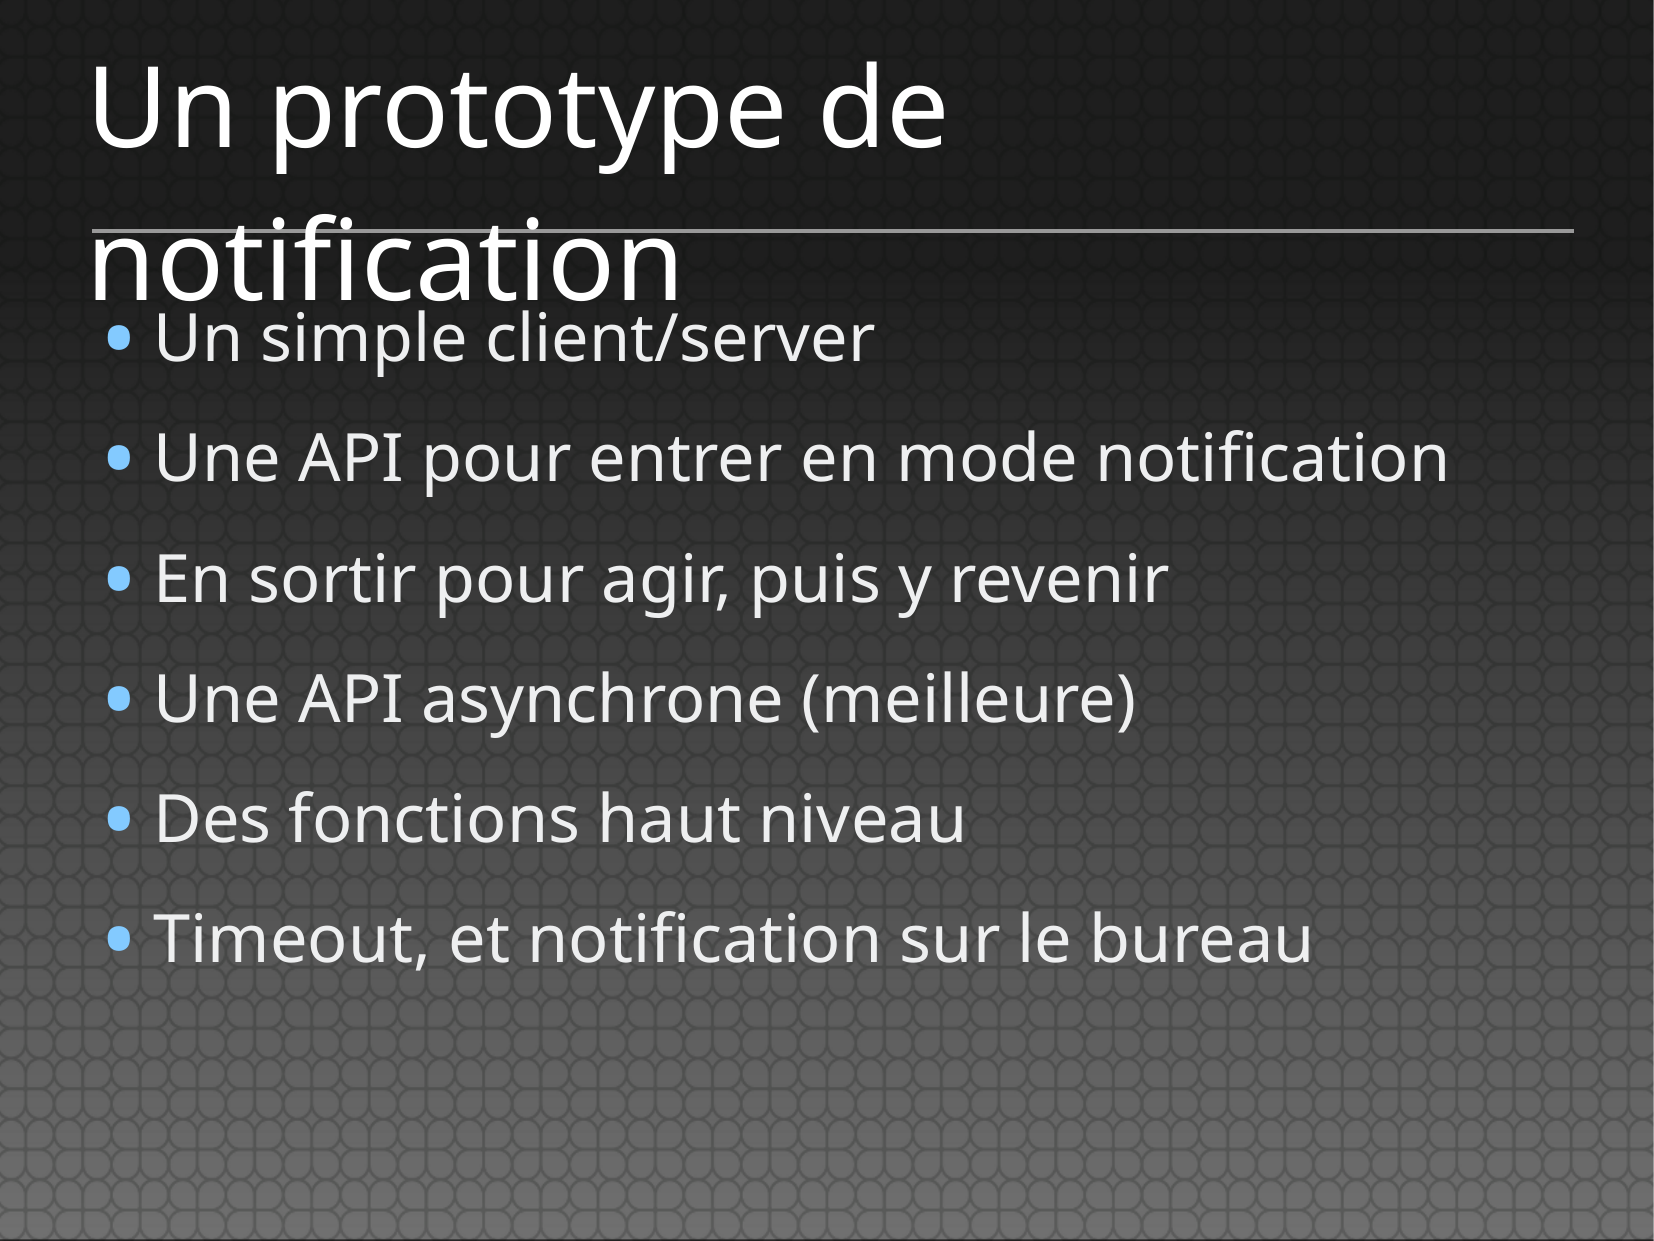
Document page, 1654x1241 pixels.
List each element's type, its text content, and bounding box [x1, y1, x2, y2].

list Un simple client/server Une API pour entrer en mode notification En sortir pour agir, puis y revenir Une API asynchrone (meilleure) Des fonctions haut niveau Timeout, et notification sur le bureau [82, 290, 1571, 1109]
picture [0, 0, 1654, 1241]
title Un prototype de notification [86, 112, 1576, 249]
